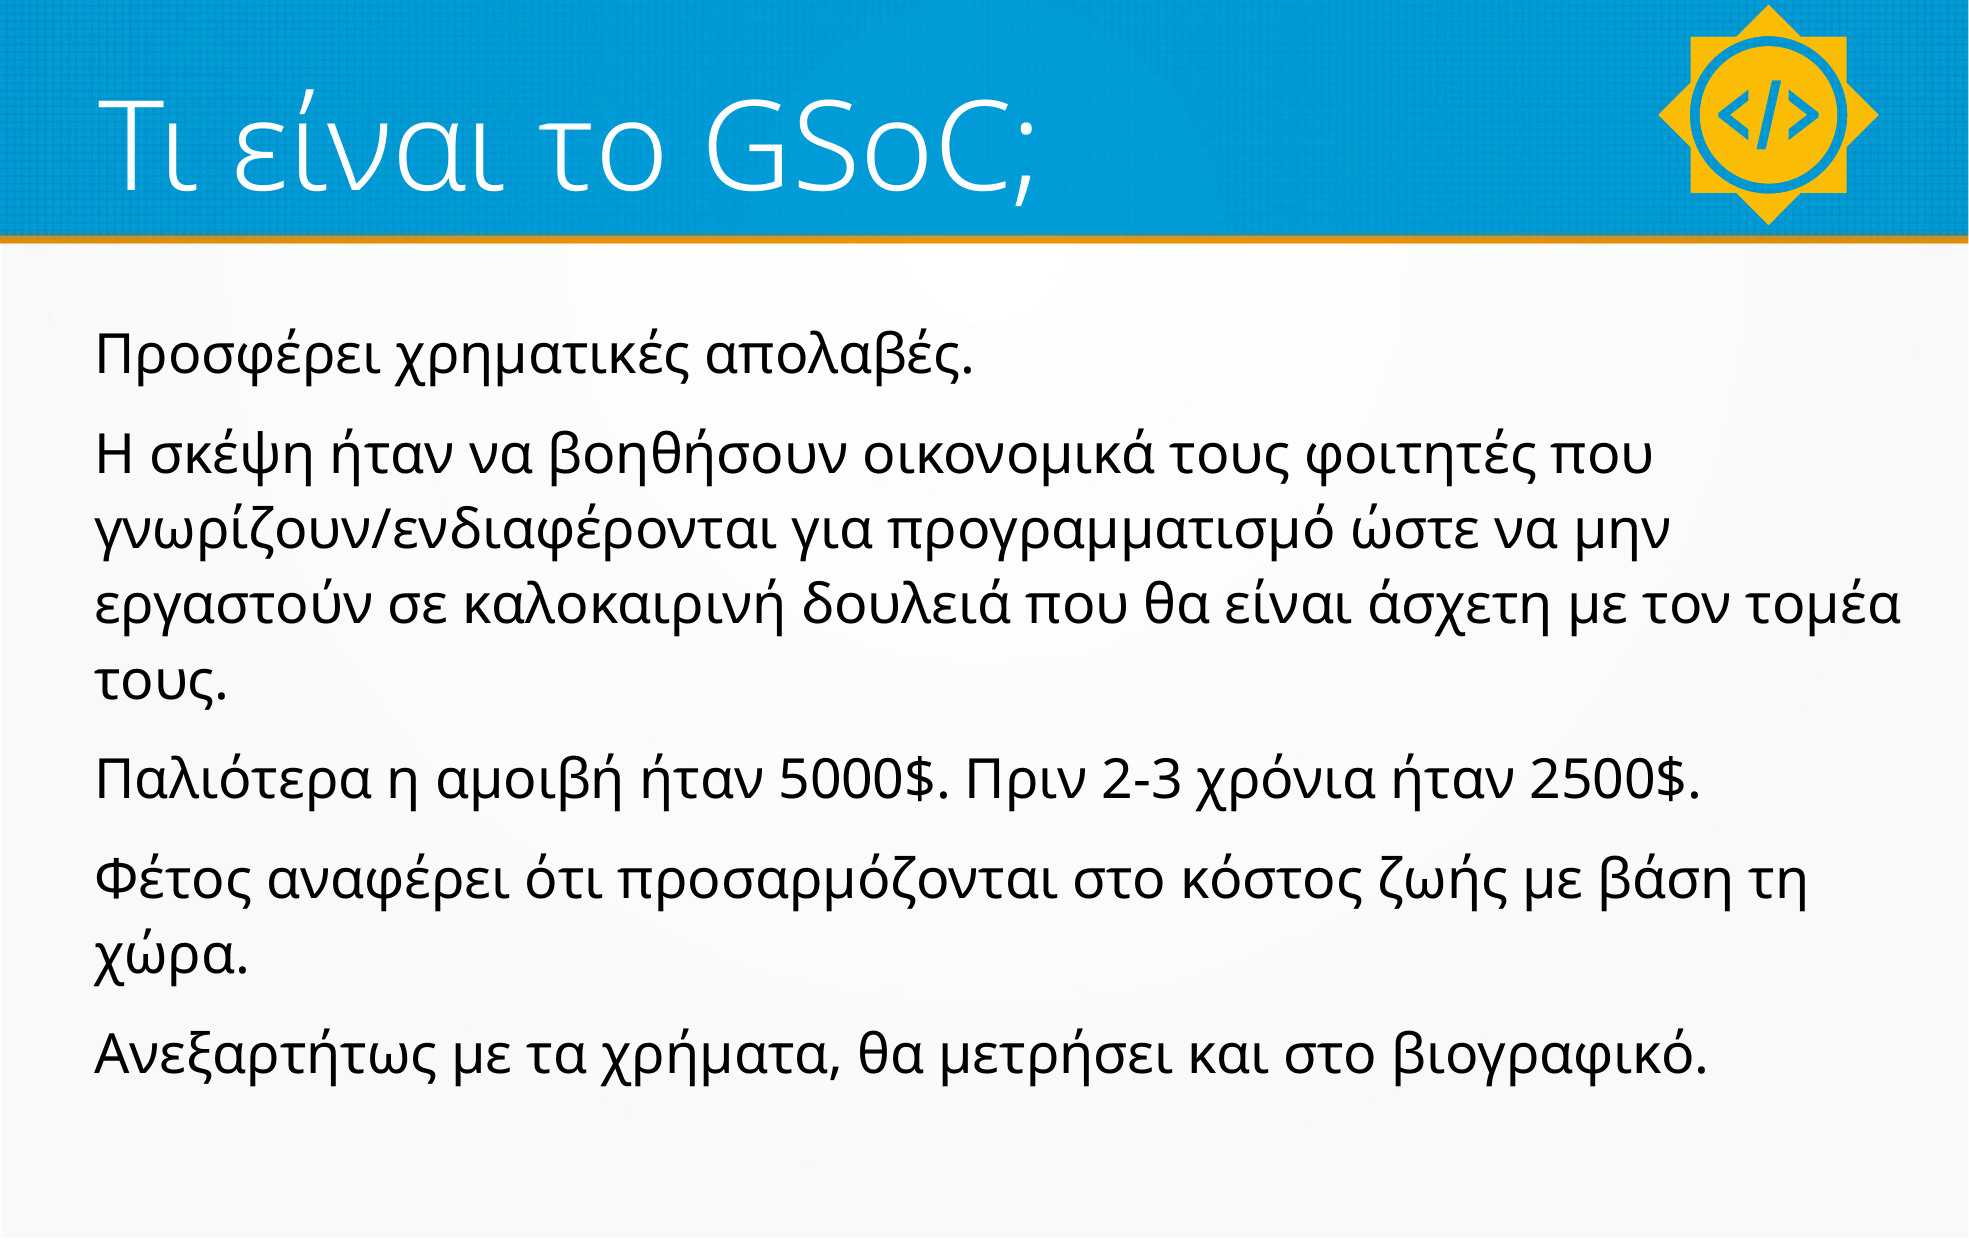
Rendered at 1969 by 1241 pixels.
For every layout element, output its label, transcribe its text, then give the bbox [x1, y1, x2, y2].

list Προσφέρει χρηματικές απολαβές. Η σκέψη ήταν να βοηθήσουν οικονομικά τους φοιτητές που γνωρίζουν/ενδιαφέρονται για προγραμματισμό ώστε να μην εργαστούν σε καλοκαιρινή δουλειά που θα είναι άσχετη με τον τομέα τους. Παλιότερα η αμοιβή ήταν 5000$. Πριν 2-3 χρόνια ήταν 2500$. Φέτος αναφέρει ότι προσαρμόζονται στο κόστος ζωής με βάση τη χώρα. Ανεξαρτήτως με τα χρήματα, θα μετρήσει και στο βιογραφικό. [35, 315, 1926, 1099]
title Τι είναι το GSoC; [98, 19, 1647, 227]
picture [1660, 6, 1877, 224]
picture [0, 233, 1969, 1241]
